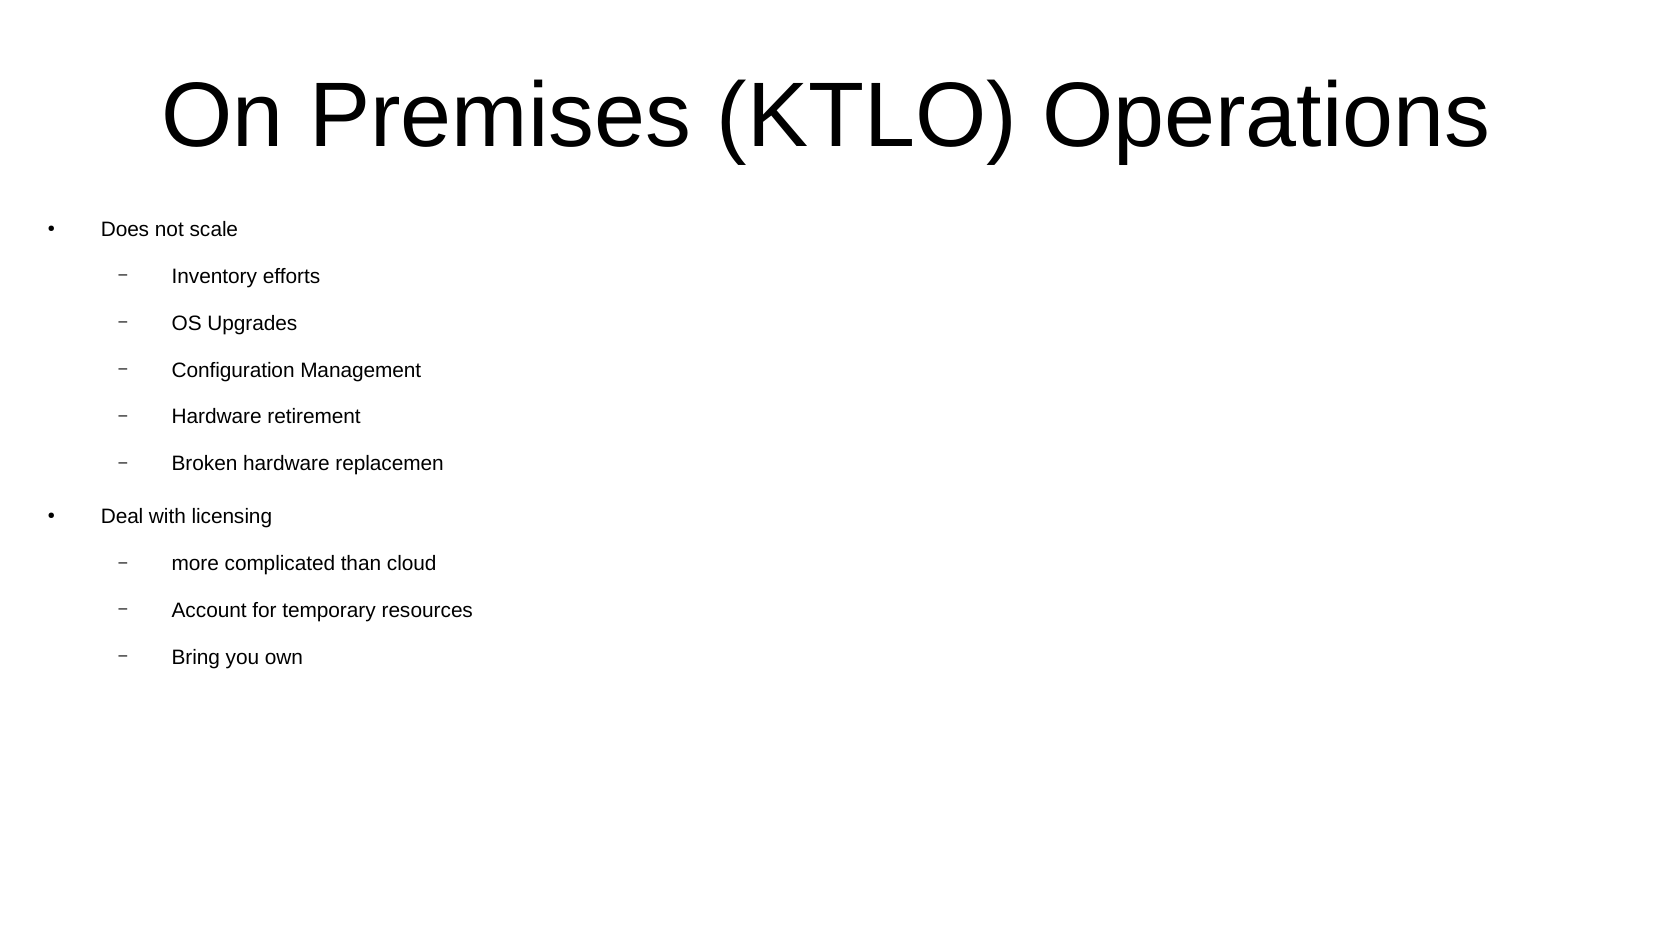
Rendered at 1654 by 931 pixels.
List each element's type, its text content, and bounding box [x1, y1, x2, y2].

title On Premises (KTLO) Operations [82, 37, 1571, 193]
list Does not scale Inventory efforts OS Upgrades Configuration Management Hardware retirement Broken hardware replacemen Deal with licensing more complicated than cloud Account for temporary resources Bring you own [30, 217, 1571, 901]
